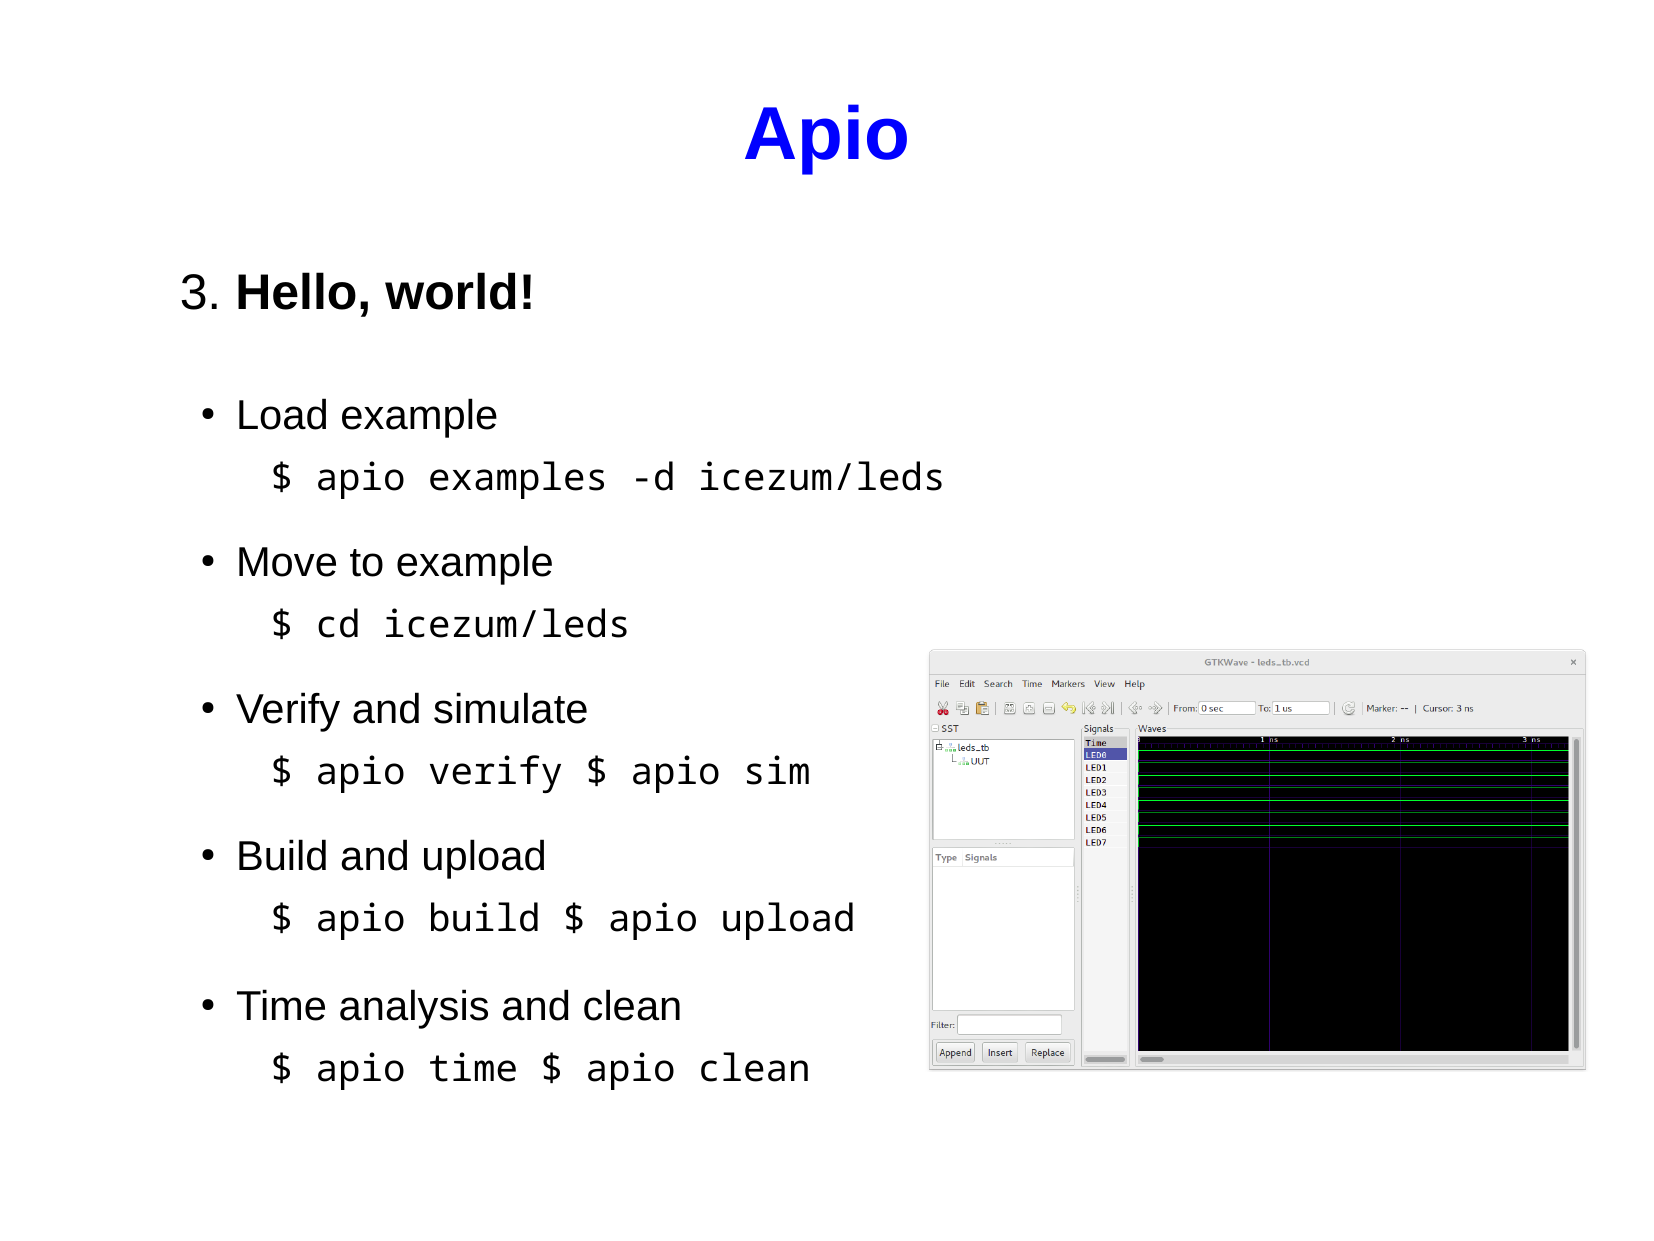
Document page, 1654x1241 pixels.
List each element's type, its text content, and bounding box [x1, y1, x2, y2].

text_box Load example $ apio examples -d icezum/leds Move to example $ cd icezum/leds Verify and simulate $ apio verify $ apio sim Build and upload $ apio build $ apio upload Time analysis and clean $ apio time $ apio clean [185, 384, 1486, 1192]
text_box 3. Hello, world! [165, 239, 571, 345]
picture [924, 644, 1591, 1072]
title Apio [82, 30, 1571, 238]
